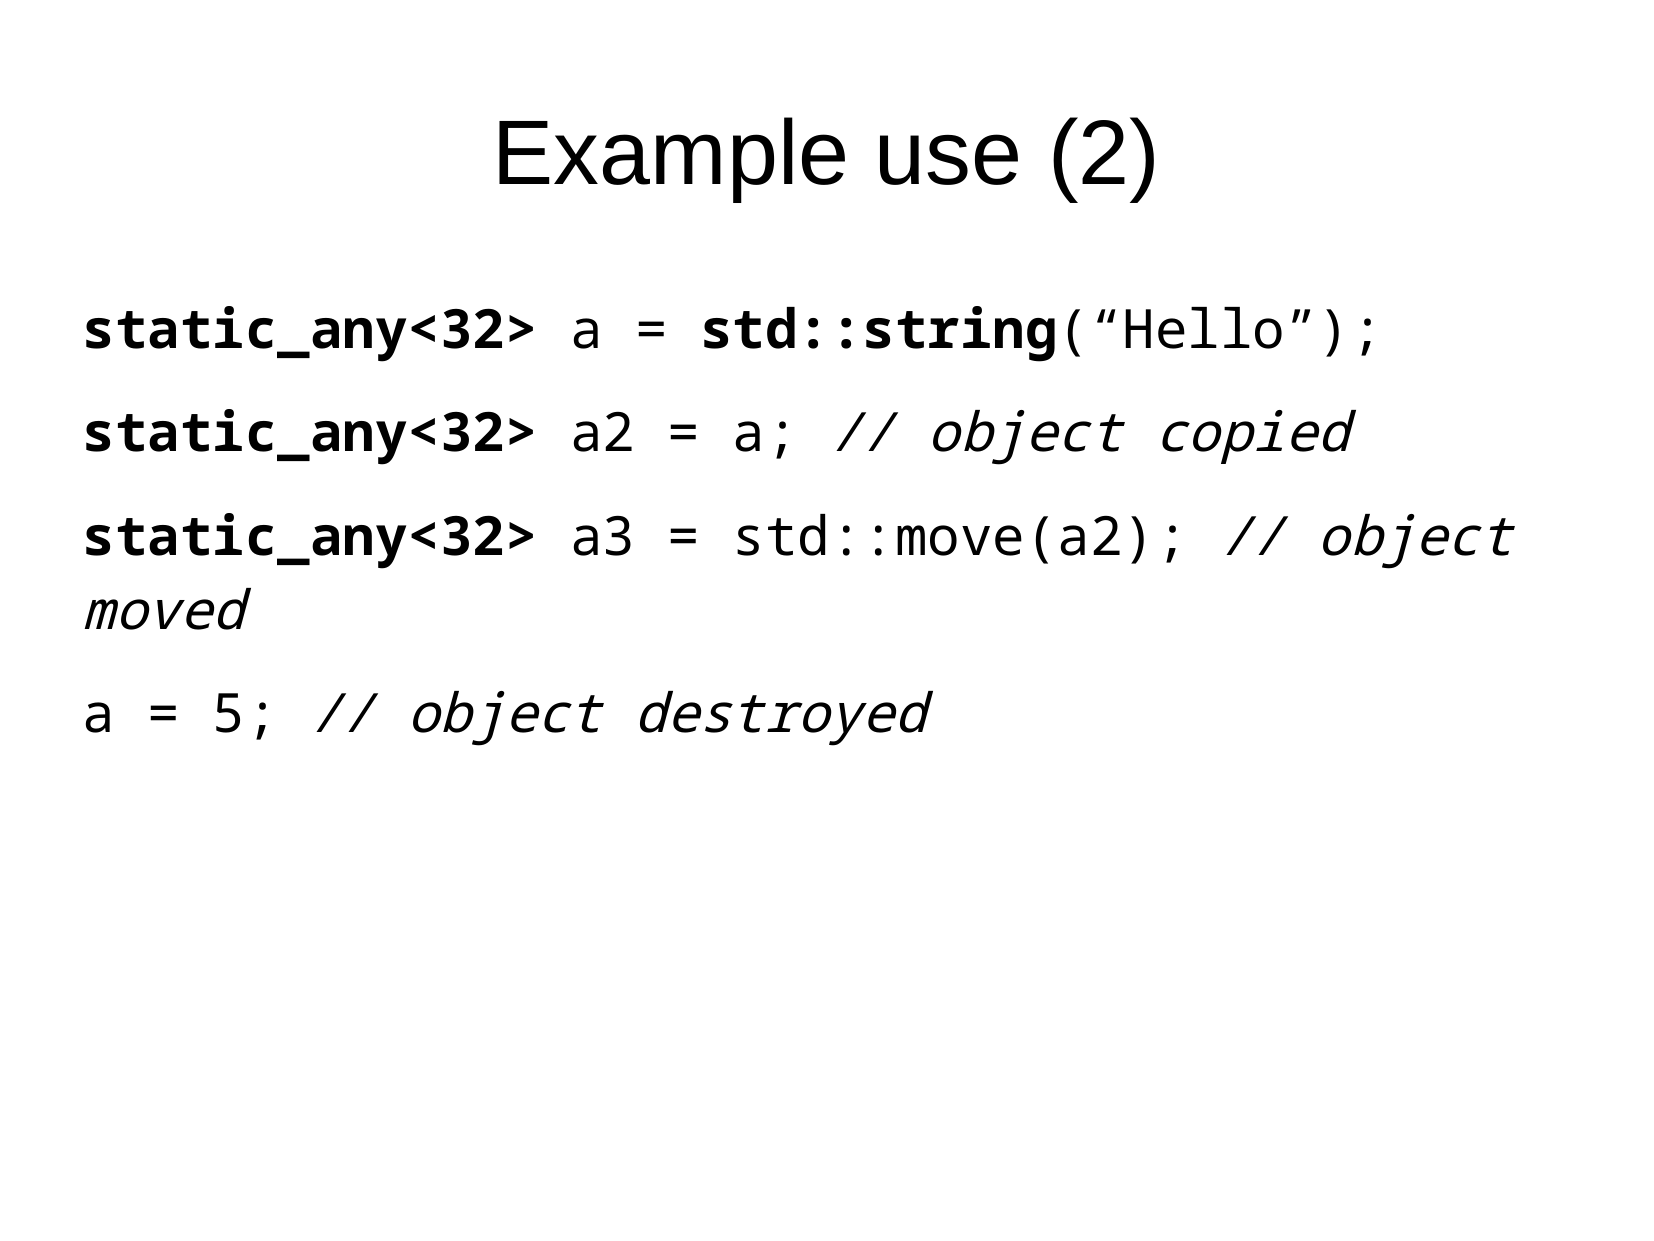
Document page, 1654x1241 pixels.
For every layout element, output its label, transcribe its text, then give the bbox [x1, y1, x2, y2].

title Example use (2) [82, 49, 1571, 257]
list static_any<32> a = std::string(“Hello”); static_any<32> a2 = a; // object copied static_any<32> a3 = std::move(a2); // object moved a = 5; // object destroyed [82, 290, 1571, 1010]
